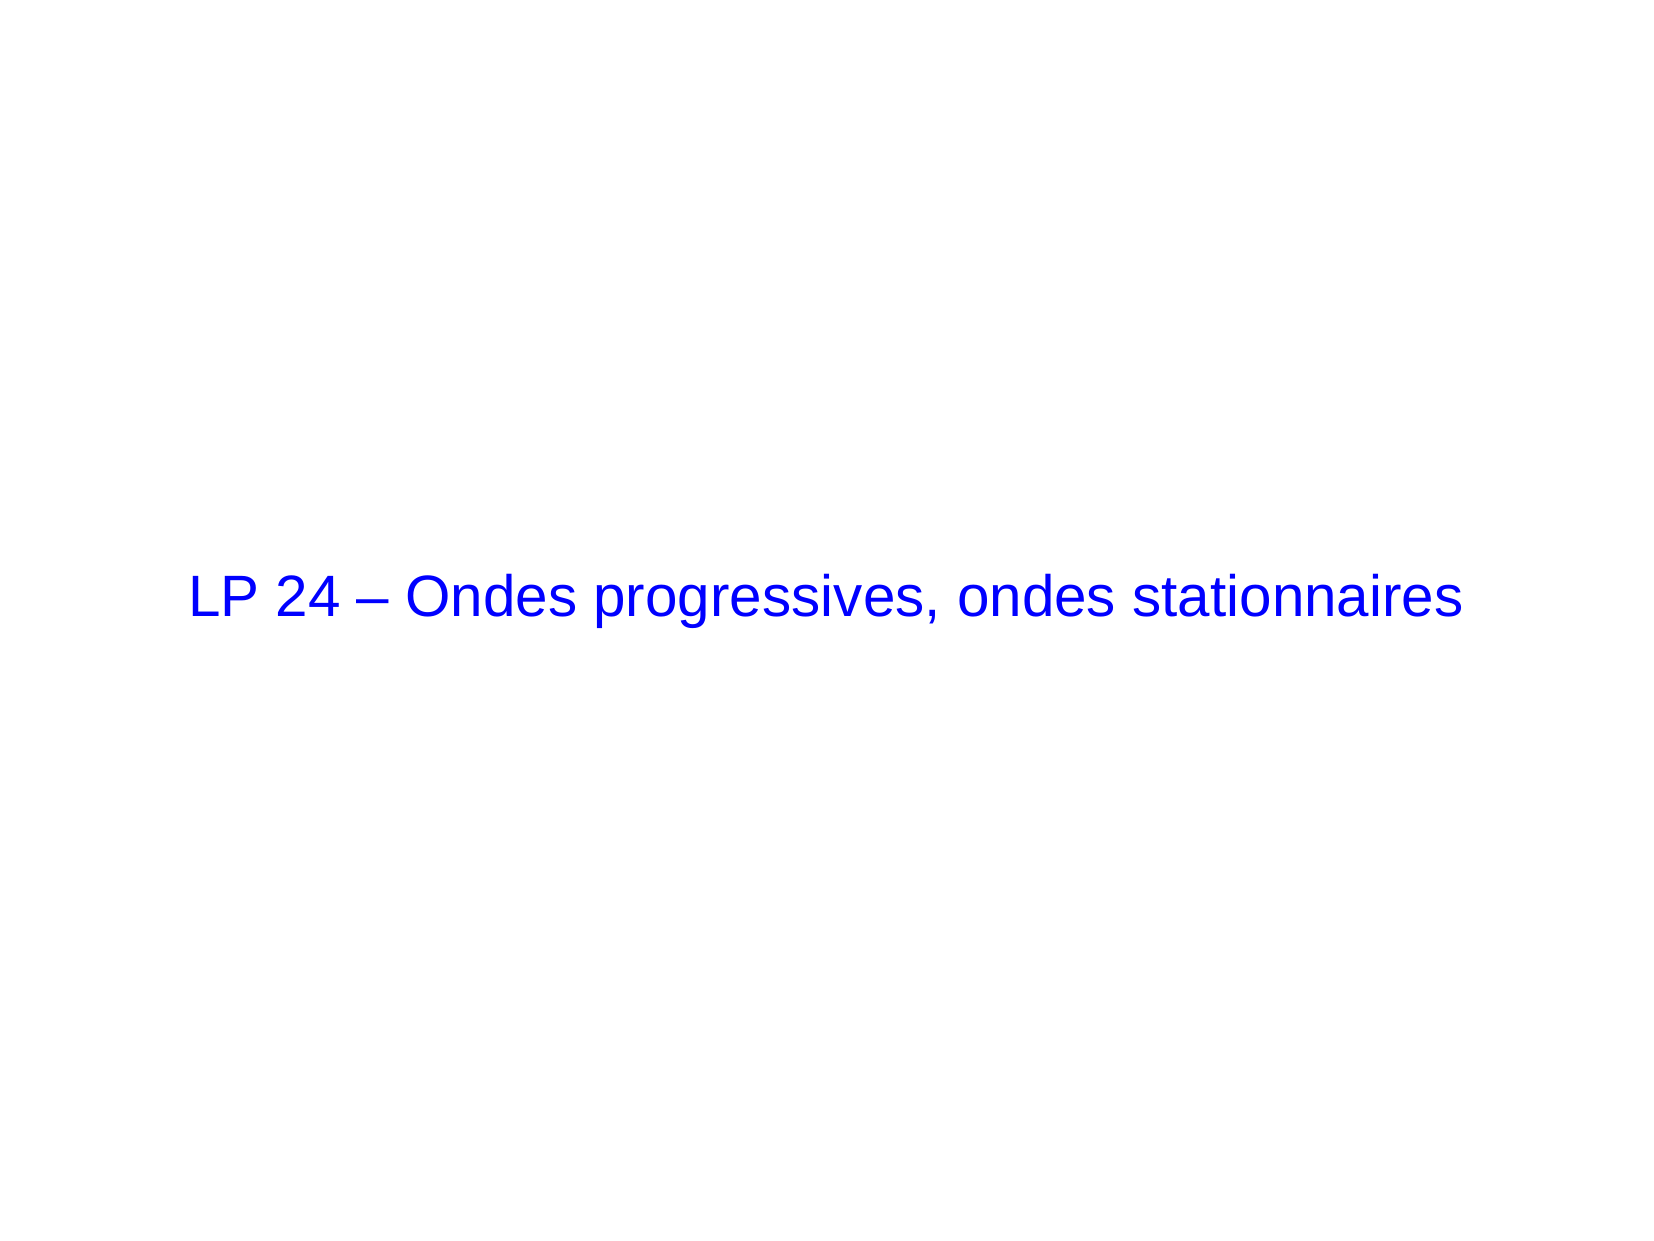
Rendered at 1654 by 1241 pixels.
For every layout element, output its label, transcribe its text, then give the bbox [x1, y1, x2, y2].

title LP 24 – Ondes progressives, ondes stationnaires [82, 492, 1571, 700]
